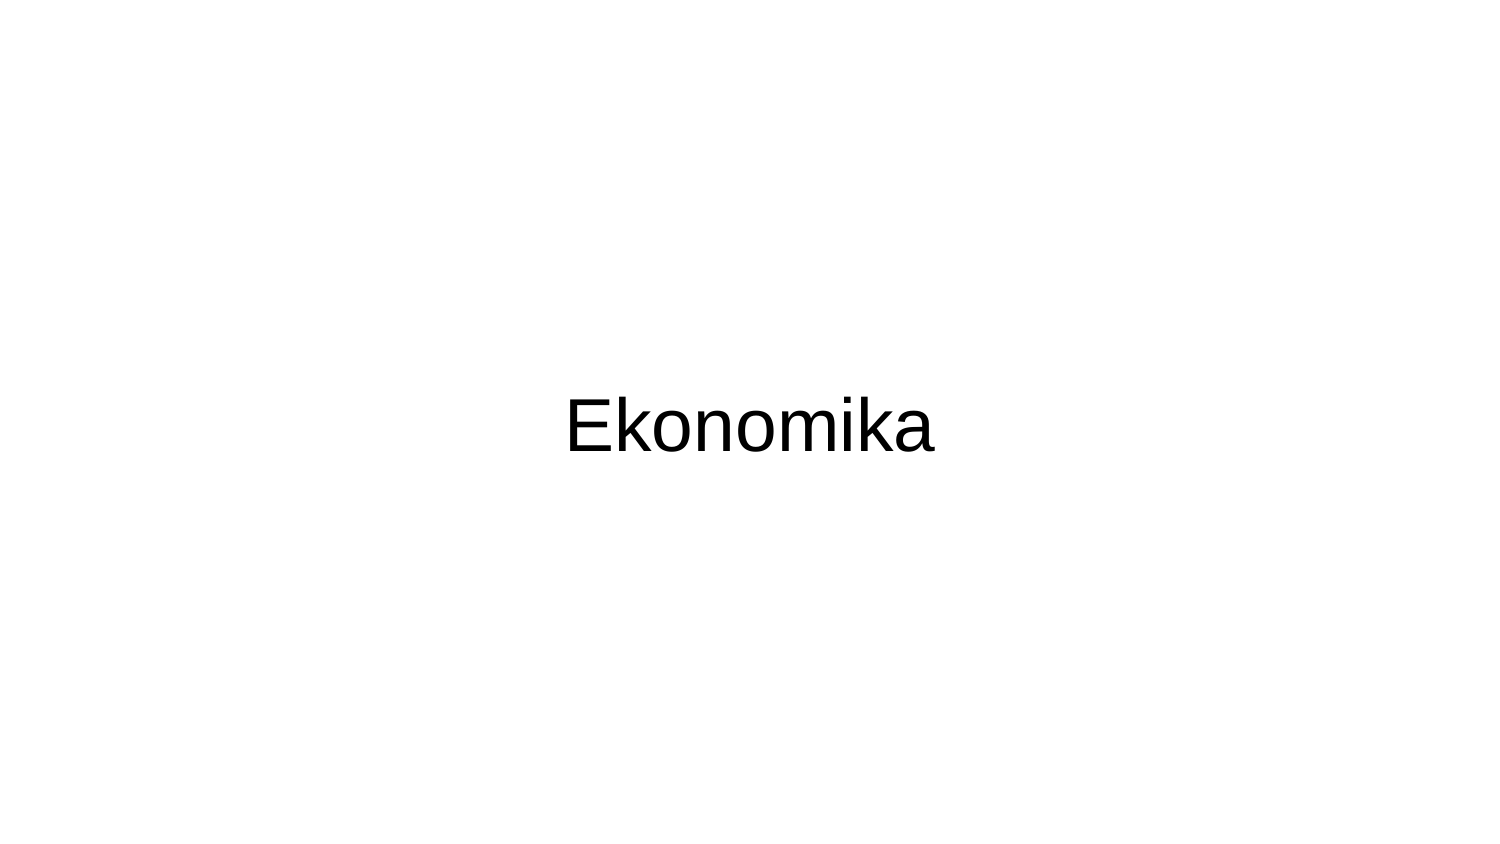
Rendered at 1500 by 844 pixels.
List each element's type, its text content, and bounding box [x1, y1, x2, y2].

title Ekonomika [51, 352, 1449, 491]
